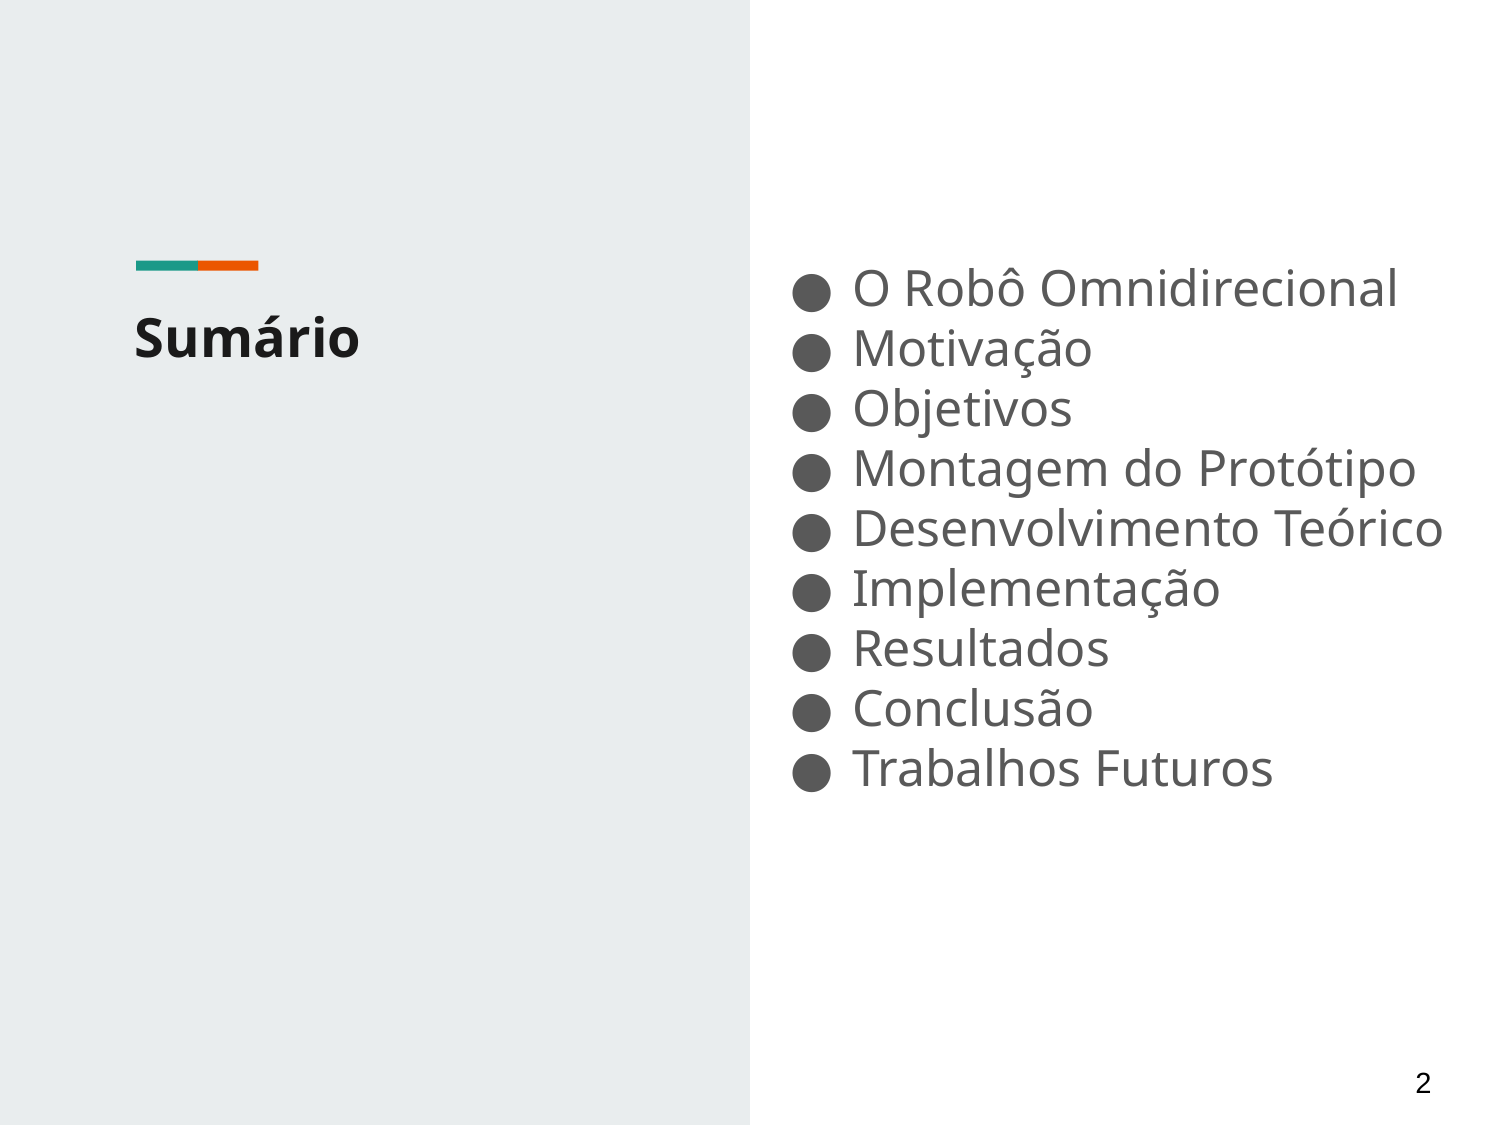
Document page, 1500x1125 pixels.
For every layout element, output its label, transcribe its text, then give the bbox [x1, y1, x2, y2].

list O Robô Omnidirecional Motivação Objetivos Montagem do Protótipo Desenvolvimento Teórico Implementação Resultados Conclusão Trabalhos Futuros [762, 241, 1475, 956]
slide_number <number> [1400, 1038, 1491, 1125]
title Sumário [119, 288, 662, 658]
